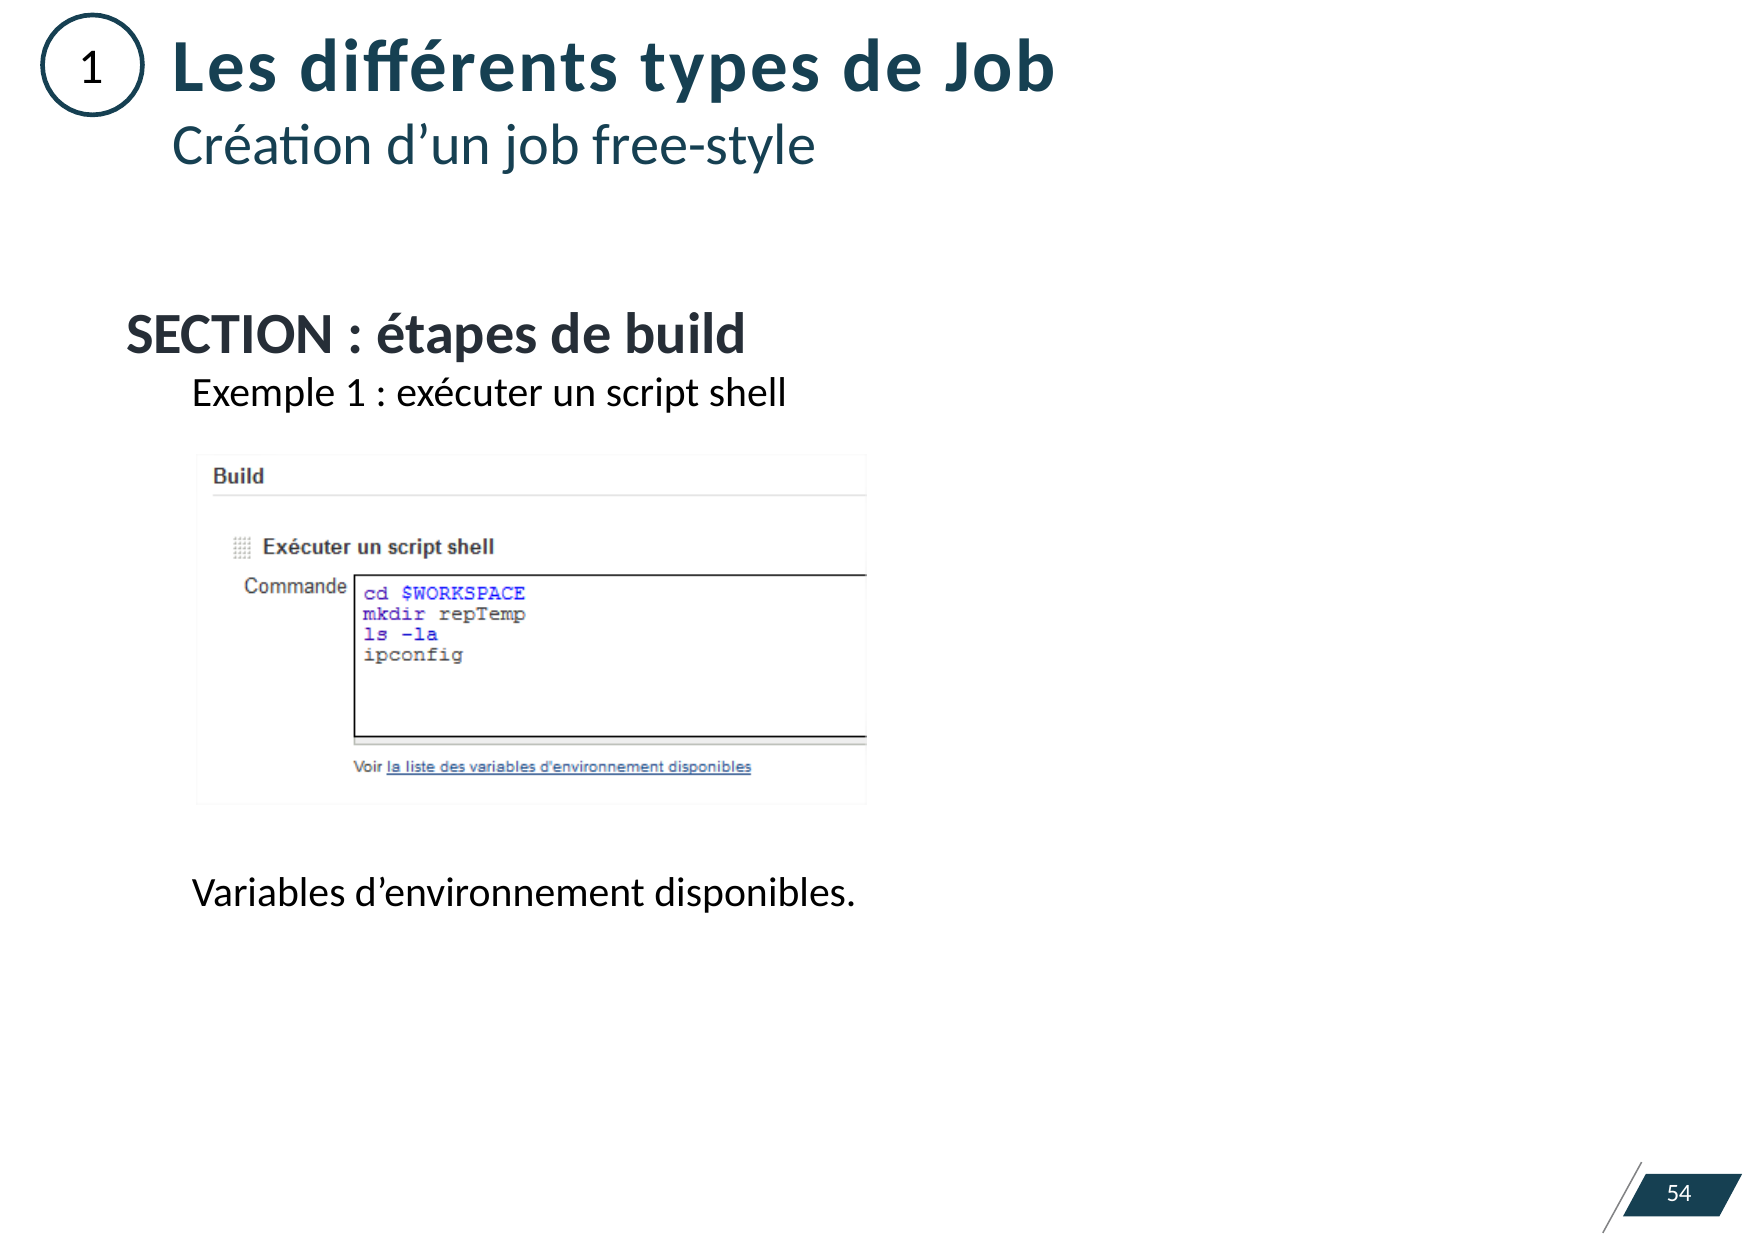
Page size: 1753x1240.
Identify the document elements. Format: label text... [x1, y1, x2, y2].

text_box 1 [76, 31, 109, 94]
text_box 54 [1638, 1169, 1707, 1215]
title Les différents types de Job Création d’un job free-style [172, 16, 1580, 178]
picture [196, 454, 867, 805]
text_box SECTION : étapes de build Exemple 1 : exécuter un script shell Variables d’environnement disponibles. [125, 294, 1753, 915]
